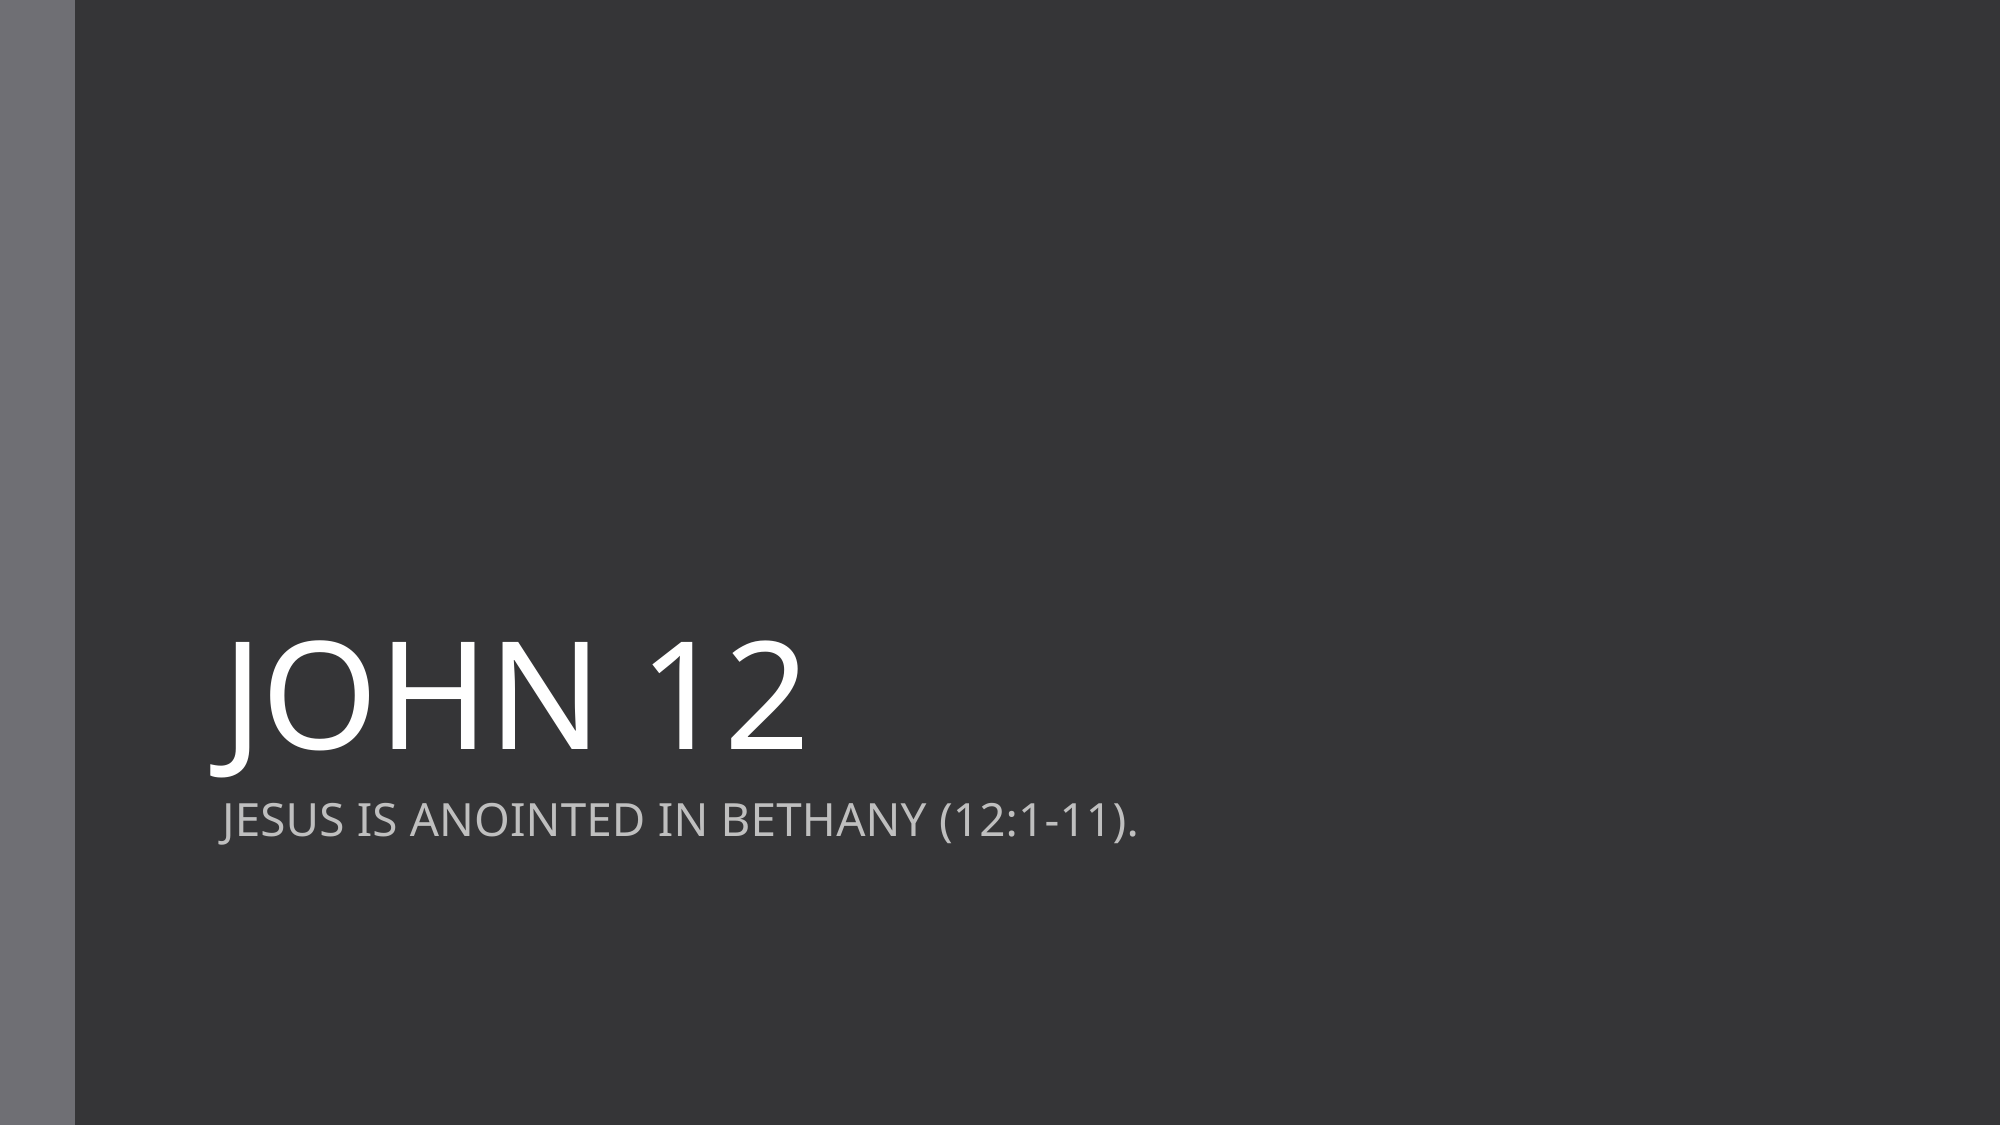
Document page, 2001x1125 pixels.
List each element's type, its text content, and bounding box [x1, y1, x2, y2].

subtitle JESUS IS ANOINTED IN BETHANY (12:1-11). [206, 787, 1752, 1066]
title JOHN 12 [206, 124, 1752, 787]
